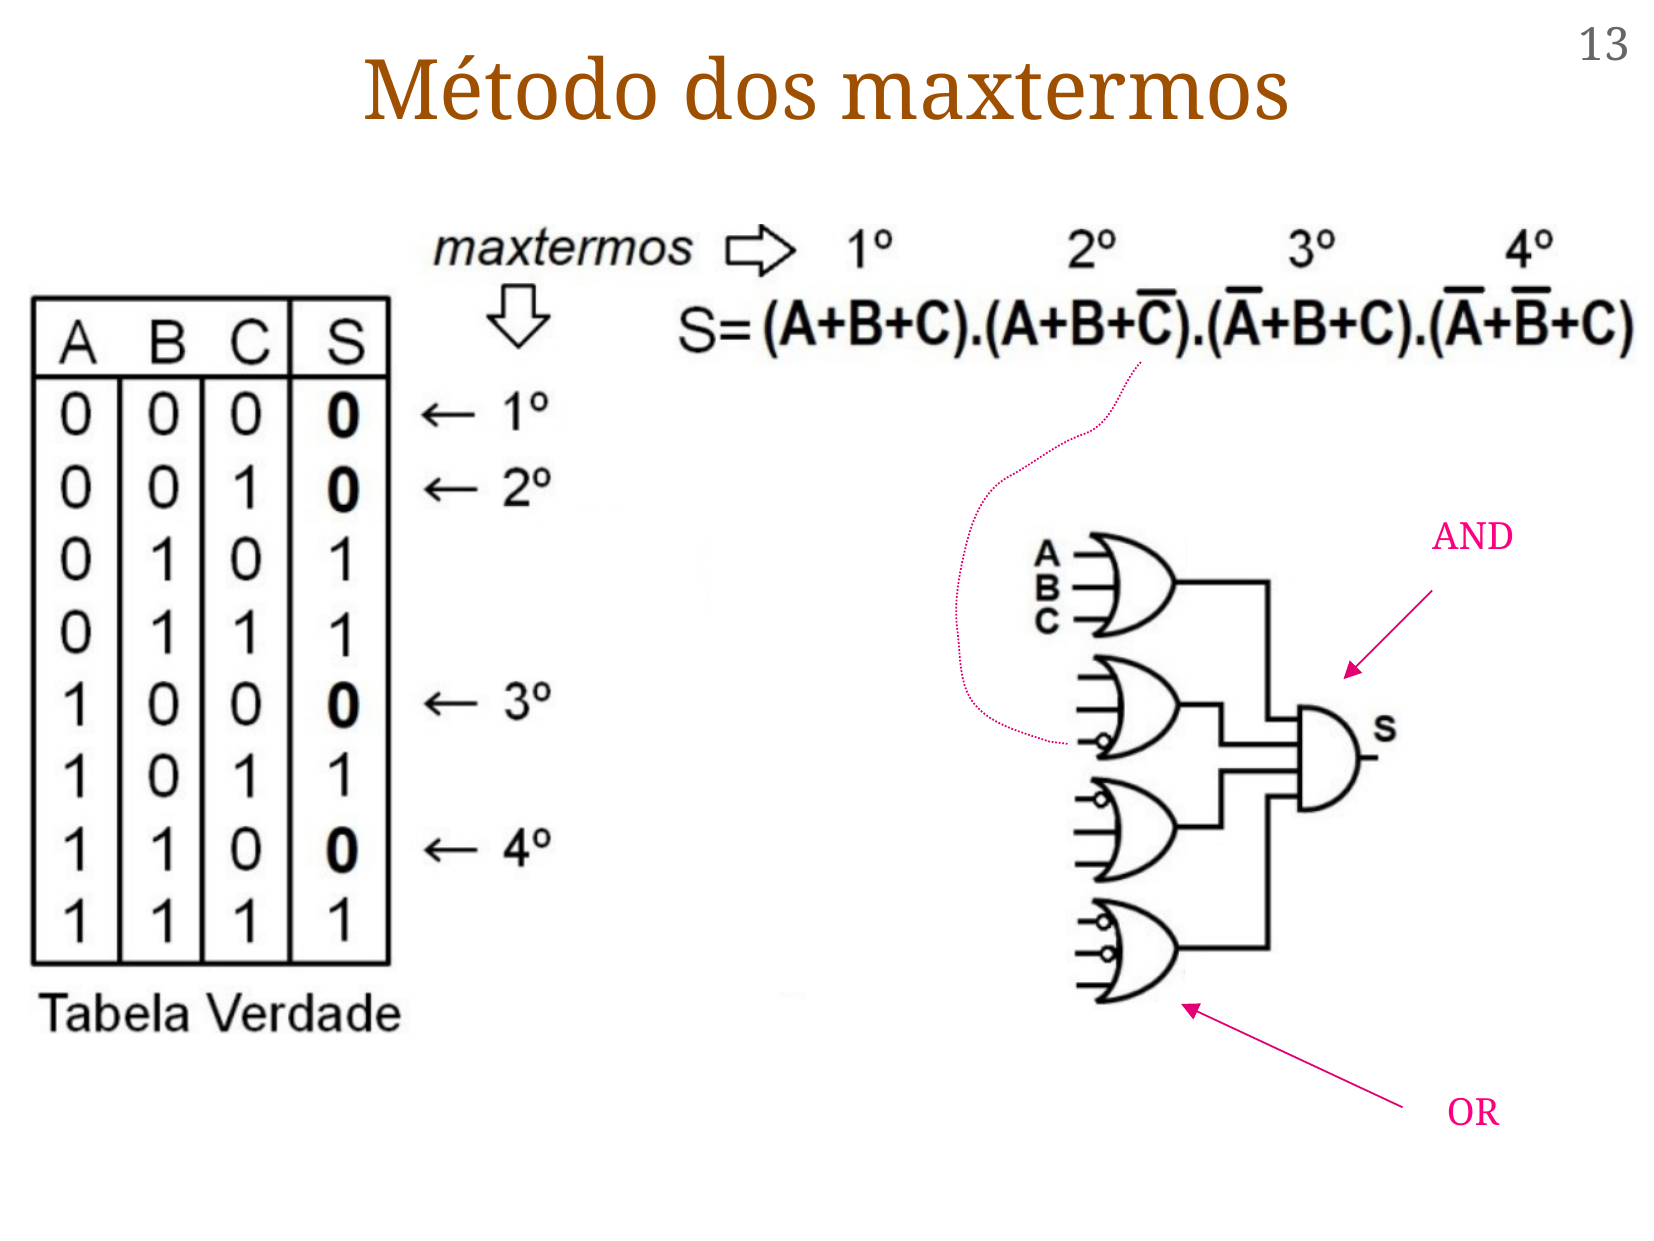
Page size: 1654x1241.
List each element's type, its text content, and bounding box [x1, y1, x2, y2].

text_box AND [1417, 501, 1530, 568]
text_box OR [1432, 1077, 1515, 1144]
title Método dos maxtermos [59, 29, 1595, 148]
picture [29, 224, 1637, 1034]
